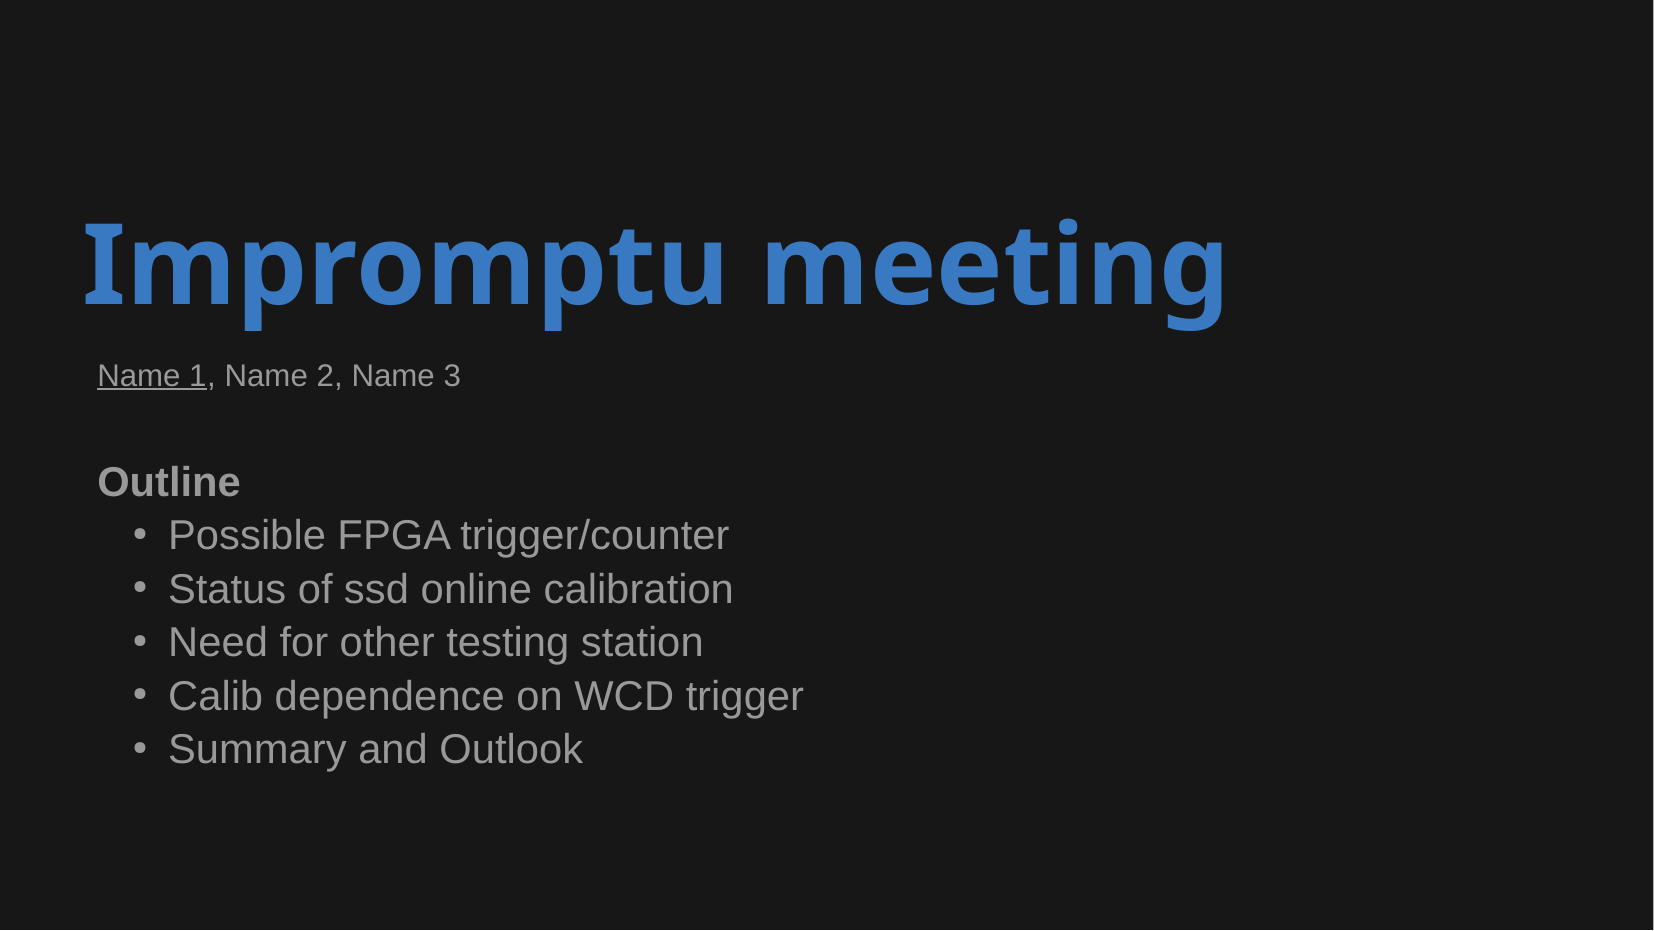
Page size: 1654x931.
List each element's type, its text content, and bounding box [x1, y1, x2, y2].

title Impromptu meeting [82, 44, 1571, 338]
